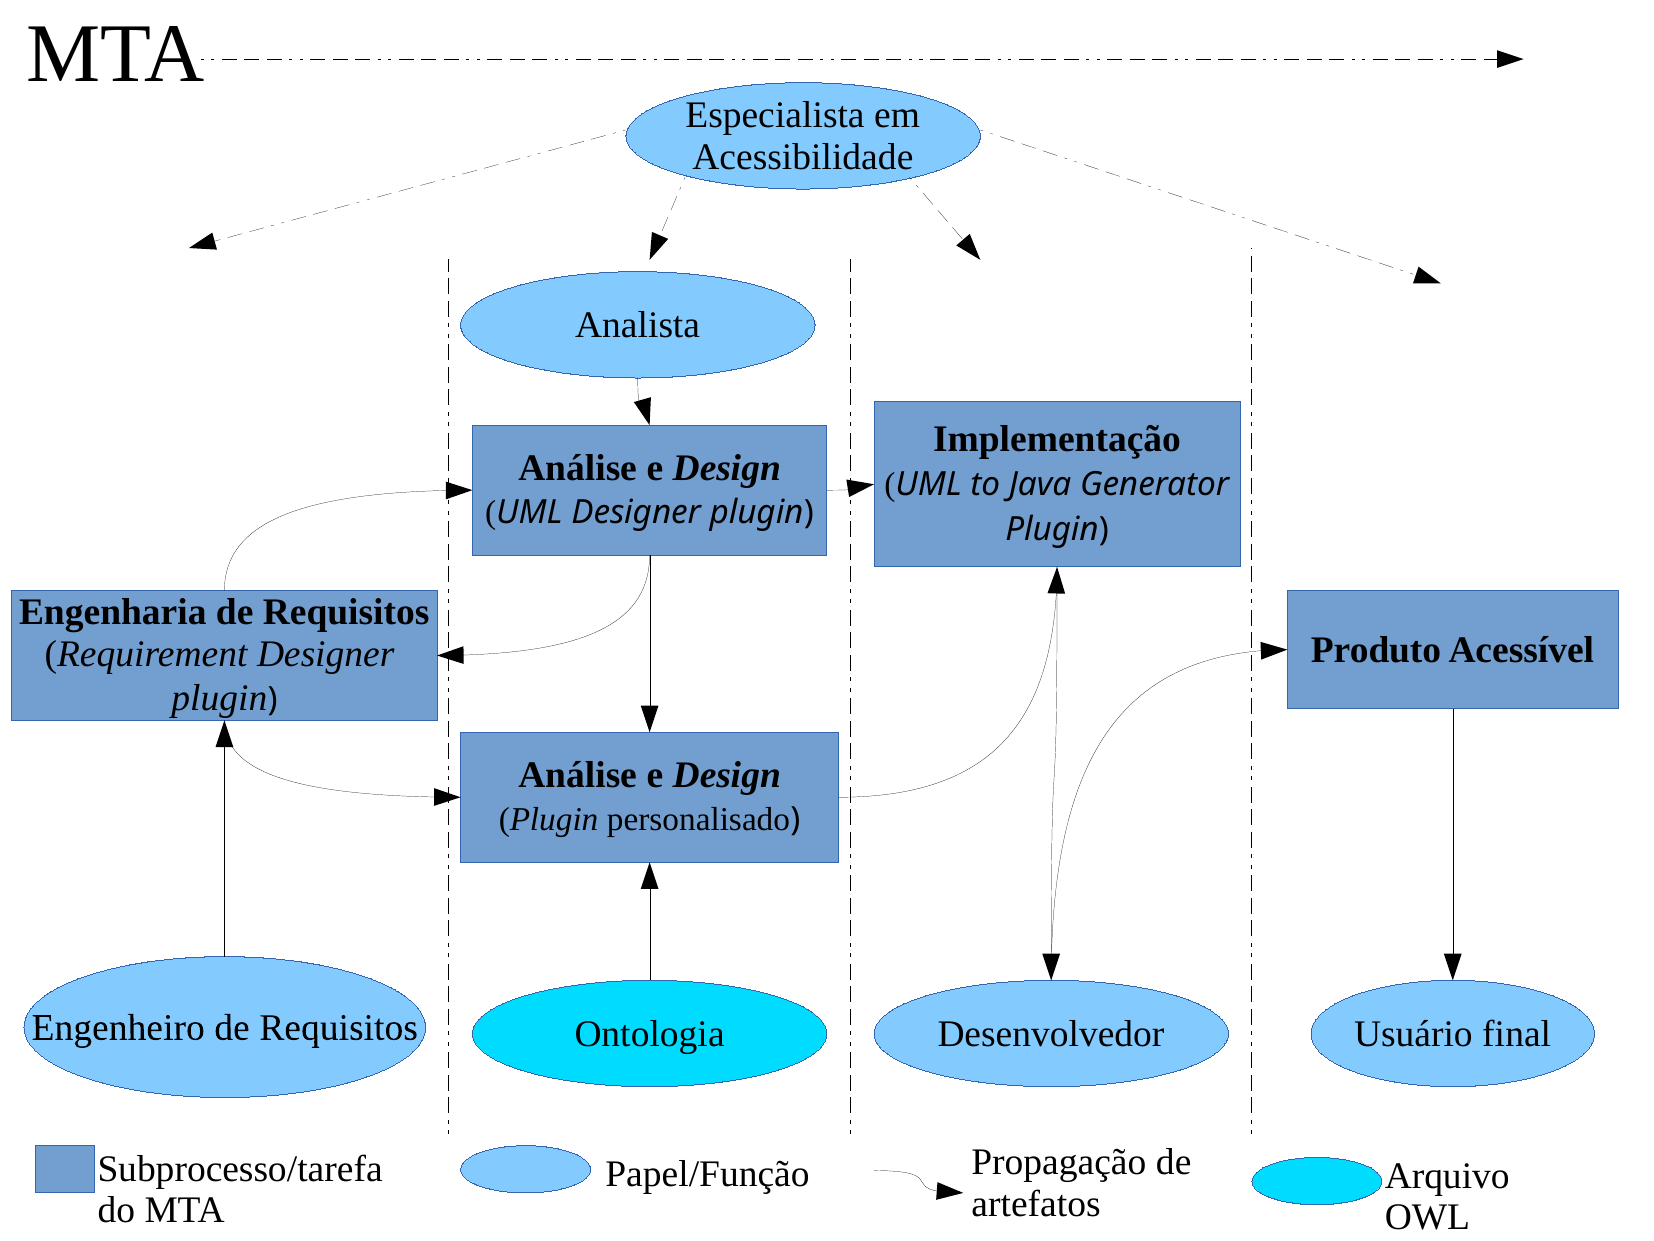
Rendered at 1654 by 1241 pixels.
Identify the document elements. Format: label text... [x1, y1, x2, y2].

text_box Arquivo OWL [1370, 1147, 1607, 1241]
text_box [460, 1145, 590, 1193]
text_box [35, 1145, 82, 1193]
text_box Análise e Design (Plugin personalisado) [460, 732, 839, 863]
text_box Desenvolvedor [874, 980, 1229, 1087]
text_box Ontologia [472, 980, 827, 1087]
text_box [1251, 1157, 1370, 1205]
text_box Analista [460, 271, 816, 379]
text_box Produto Acessível [1287, 590, 1619, 709]
text_box Análise e Design (UML Designer plugin) [472, 425, 827, 556]
text_box Papel/Função [590, 1145, 827, 1204]
text_box MTA [11, 0, 508, 108]
text_box Engenharia de Requisitos (Requirement Designer plugin) [11, 590, 438, 721]
text_box Propagação de artefatos [956, 1133, 1276, 1234]
text_box Usuário final [1311, 980, 1595, 1087]
text_box Implementação (UML to Java Generator Plugin) [874, 401, 1241, 567]
text_box Subprocesso/tarefa do MTA [82, 1140, 402, 1241]
text_box Engenheiro de Requisitos [23, 956, 426, 1098]
text_box Especialista em Acessibilidade [625, 82, 981, 190]
